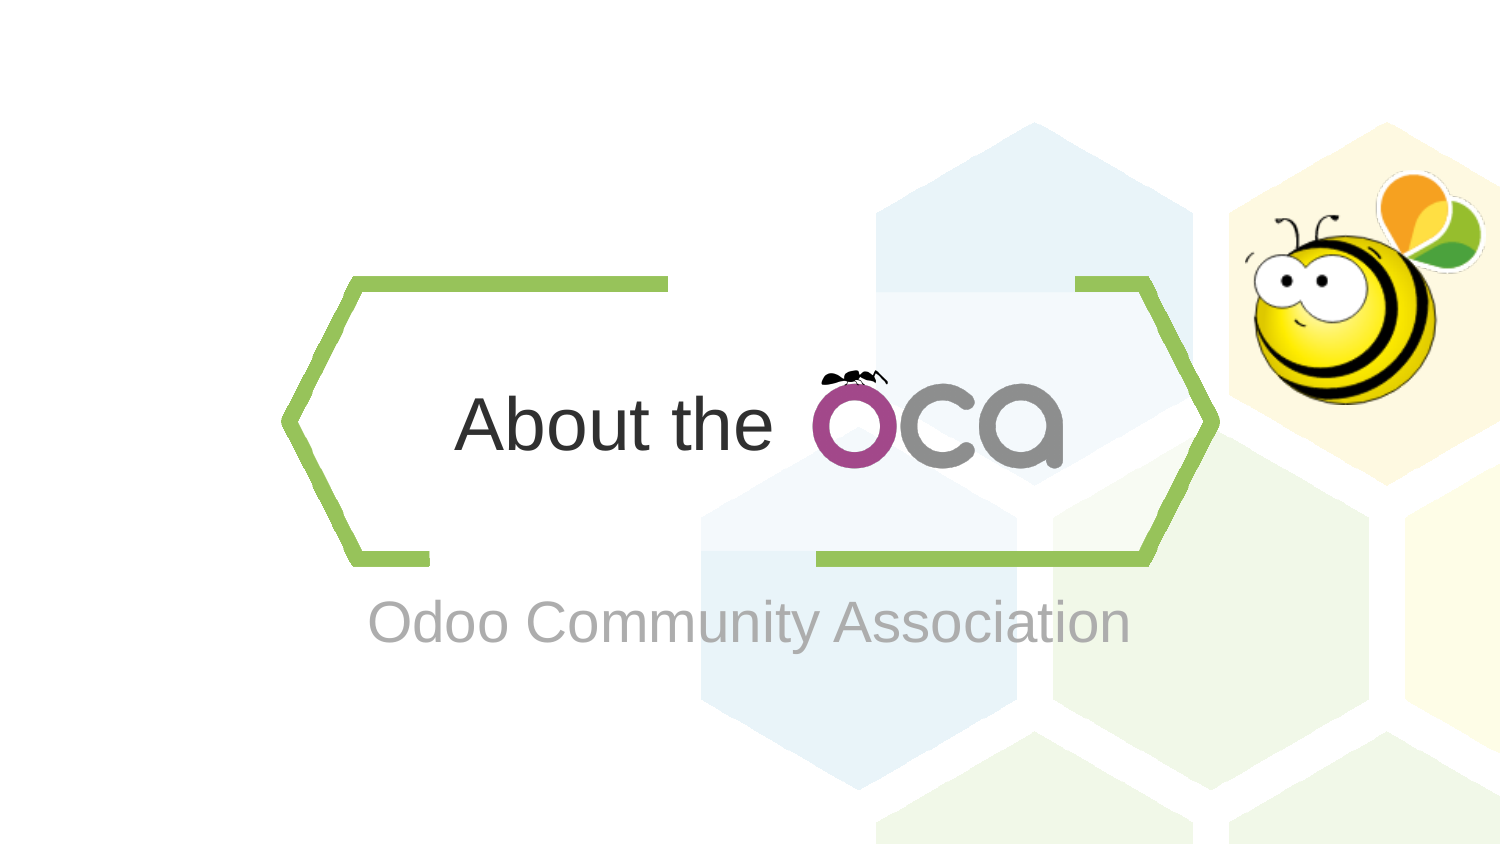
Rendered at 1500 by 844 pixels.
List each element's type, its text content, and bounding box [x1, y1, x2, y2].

title About the [51, 358, 1449, 481]
picture [0, 0, 1500, 844]
subtitle Odoo Community Association [51, 569, 1449, 786]
